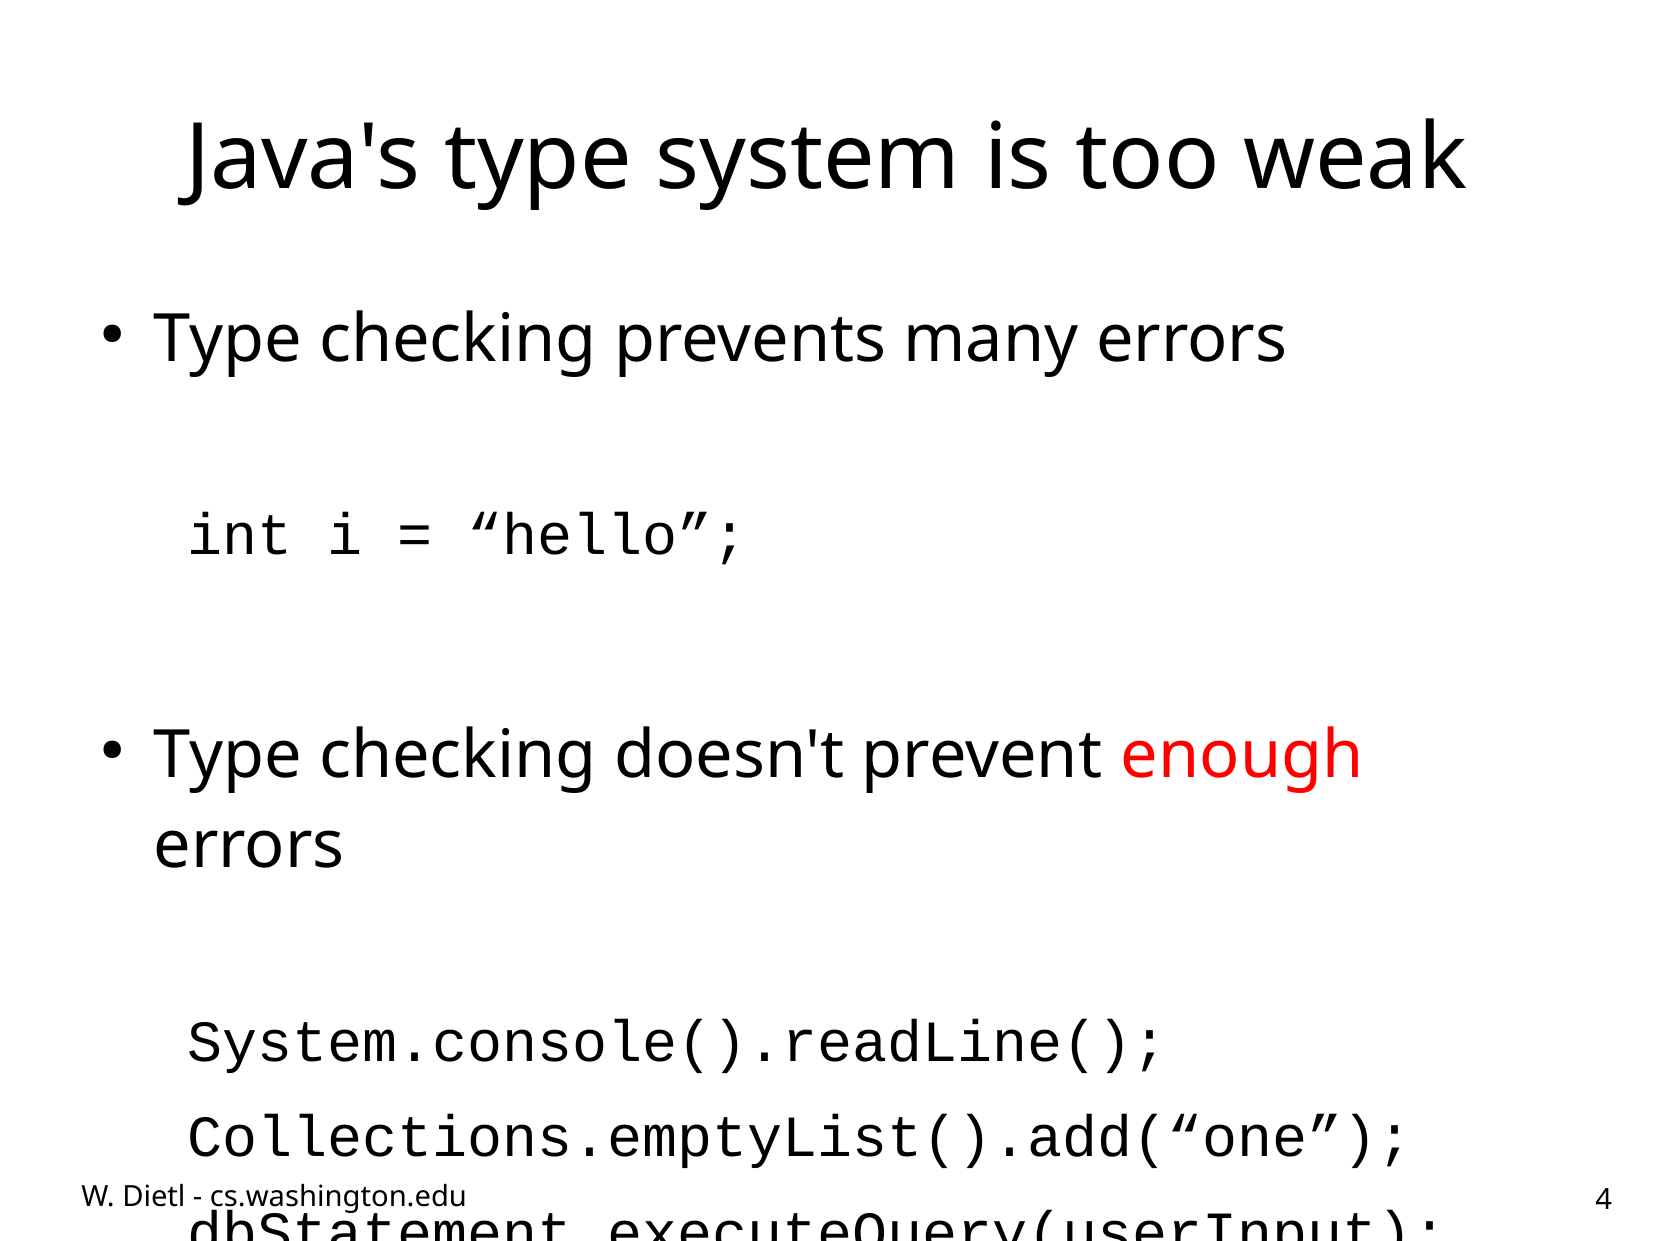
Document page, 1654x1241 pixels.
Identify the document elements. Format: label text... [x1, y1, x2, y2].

title Java's type system is too weak [82, 49, 1571, 257]
list Type checking prevents many errors int i = “hello”; Type checking doesn't prevent enough errors System.console().readLine(); Collections.emptyList().add(“one”); dbStatement.executeQuery(userInput); [82, 290, 1571, 1153]
